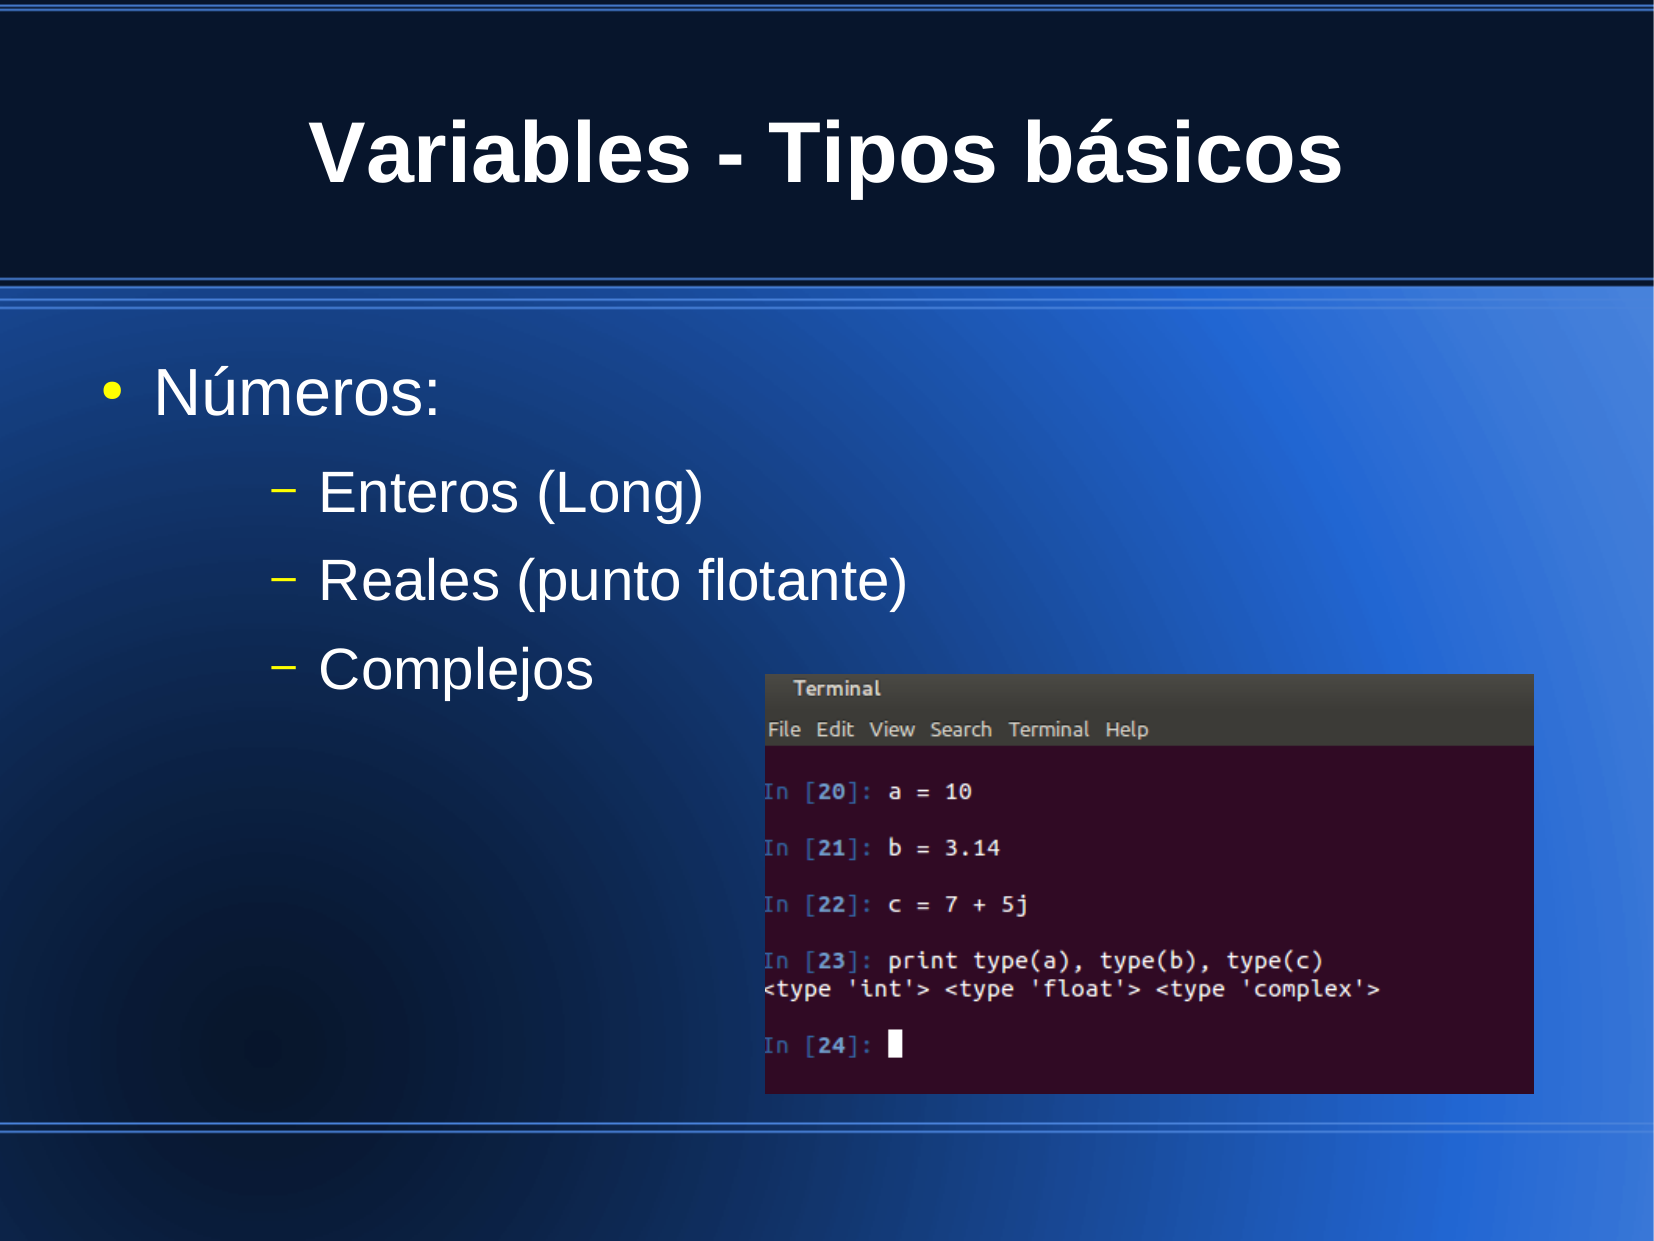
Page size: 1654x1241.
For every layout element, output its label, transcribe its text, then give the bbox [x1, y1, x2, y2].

list Números: Enteros (Long) Reales (punto flotante) Complejos [82, 355, 1571, 1075]
picture [0, 0, 1654, 1241]
title Variables - Tipos básicos [82, 49, 1571, 257]
